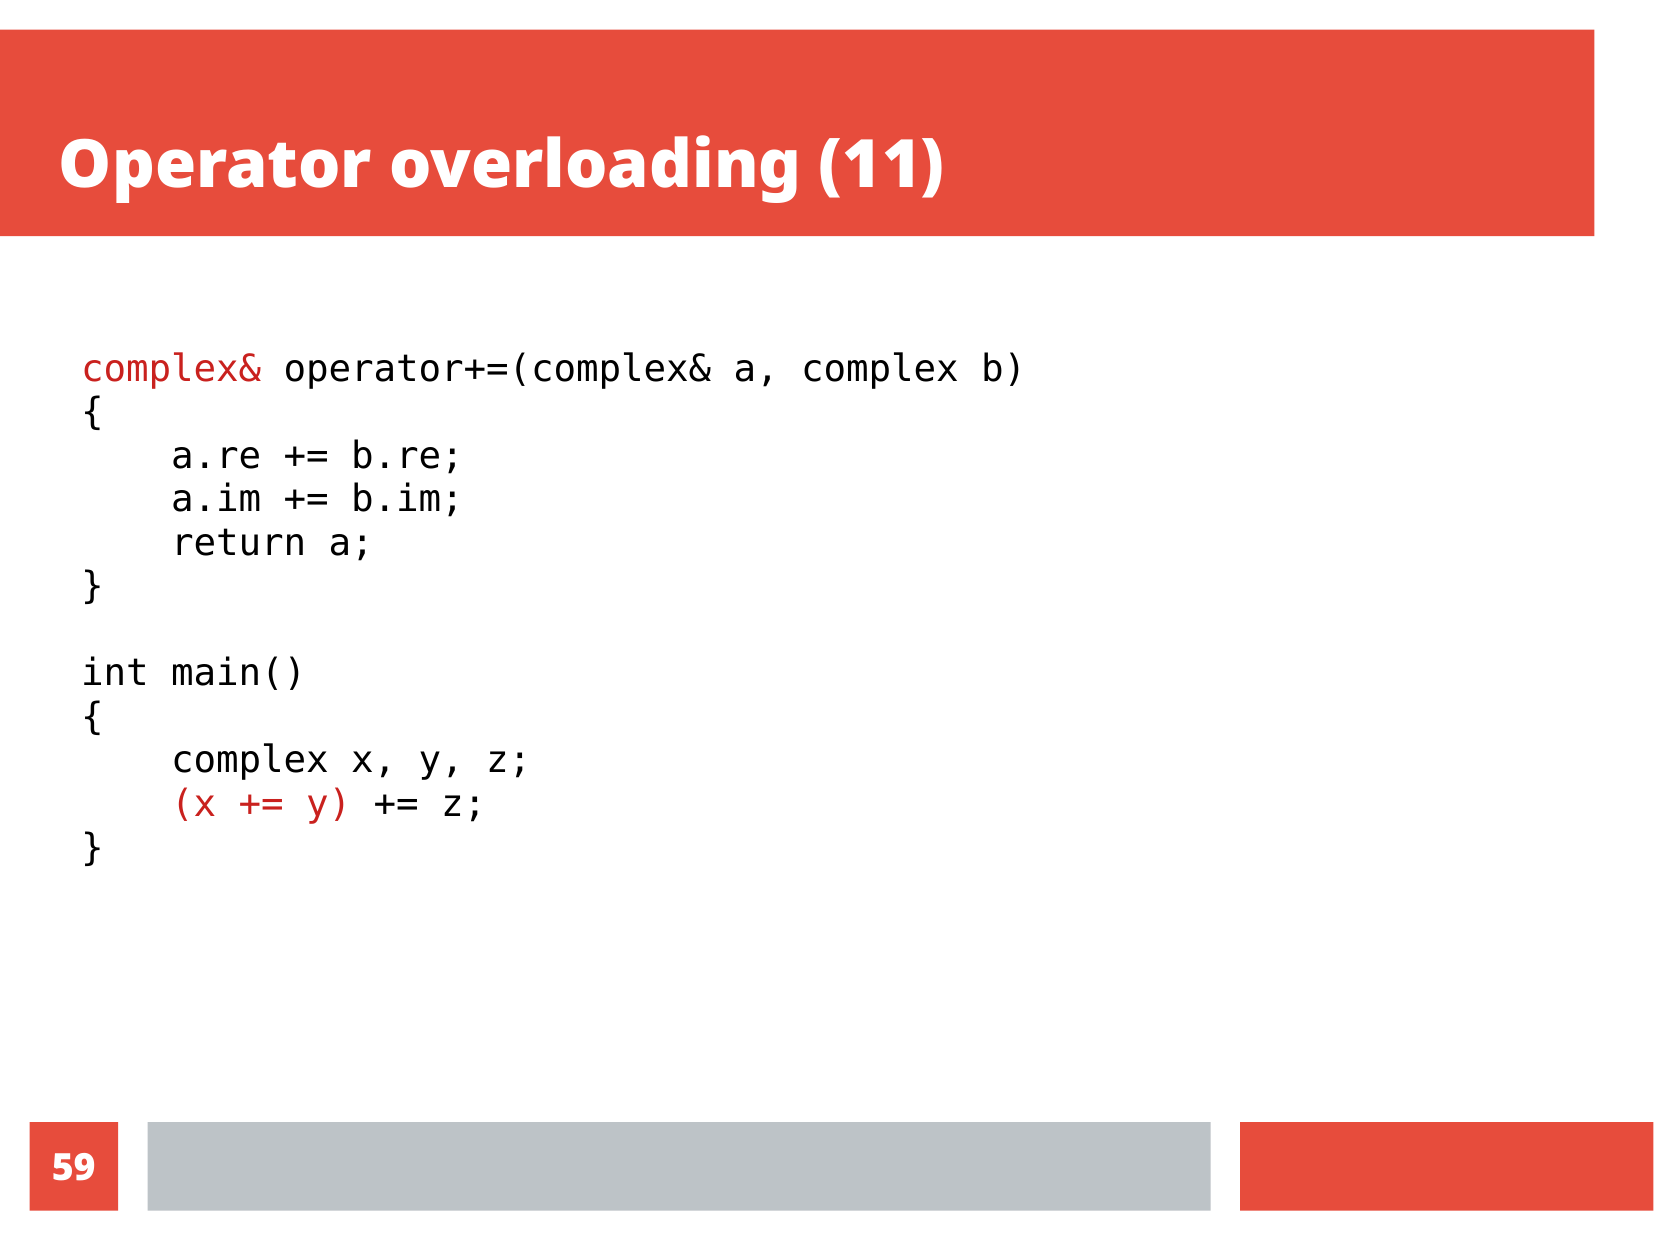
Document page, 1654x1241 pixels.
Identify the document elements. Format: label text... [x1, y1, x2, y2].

title Operator overloading (11) [59, 59, 1595, 207]
text_box complex& operator+=(complex& a, complex b) { a.re += b.re; a.im += b.im; return a; } int main() { complex x, y, z; (x += y) += z; } [66, 339, 1099, 920]
